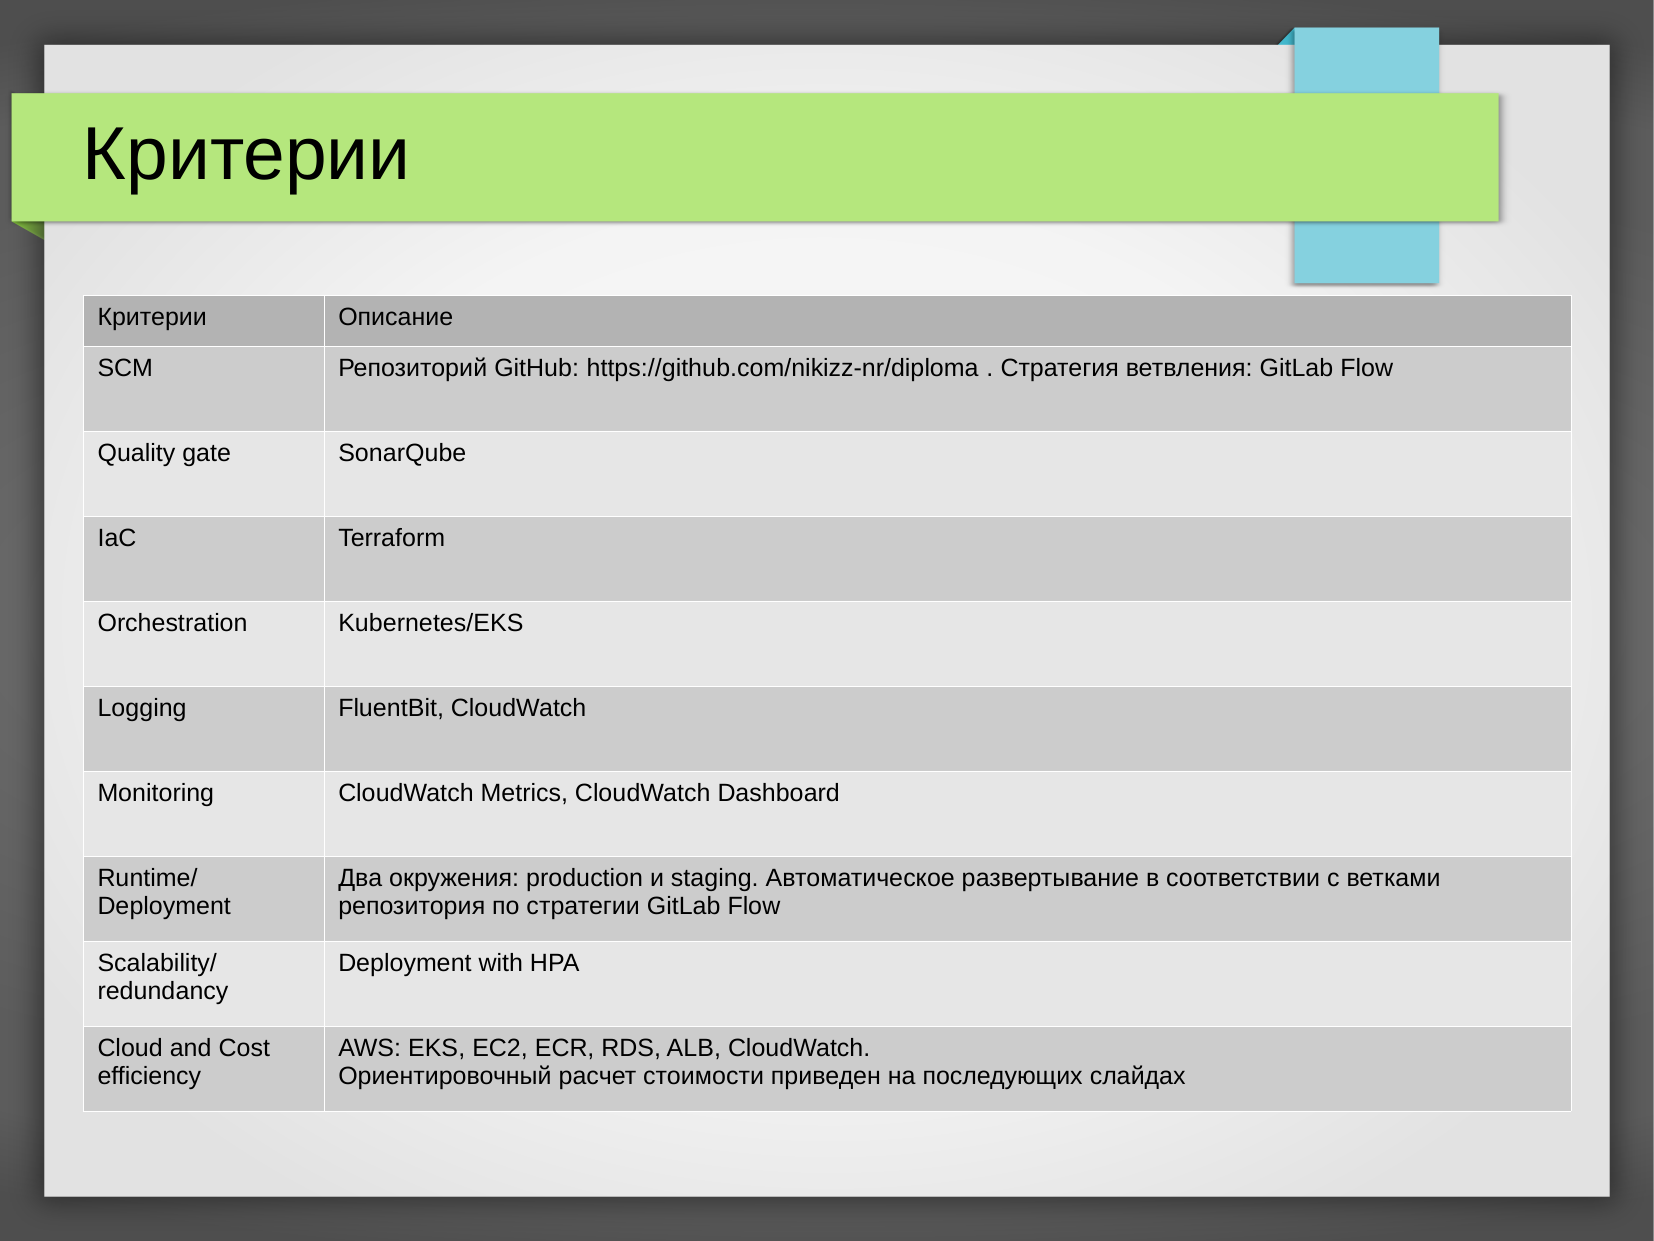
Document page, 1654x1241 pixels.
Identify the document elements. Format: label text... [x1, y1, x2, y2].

table_cell Terraform [325, 517, 1571, 601]
table_cell Deployment with HPA [325, 942, 1571, 1026]
table_cell Orchestration [84, 602, 324, 686]
table_cell SonarQube [325, 432, 1571, 516]
table_header Описание [325, 296, 1571, 346]
table_cell Scalability/redundancy [84, 942, 324, 1026]
table_cell CloudWatch Metrics, CloudWatch Dashboard [325, 772, 1571, 856]
table_cell Monitoring [84, 772, 324, 856]
table_cell Logging [84, 687, 324, 771]
table_cell Cloud and Cost efficiency [84, 1027, 324, 1111]
table_cell IaC [84, 517, 324, 601]
title Критерии [82, 94, 1264, 213]
table_cell Два окружения: production и staging. Автоматическое развертывание в соответствии с ветками репозитория по стратегии GitLab Flow [325, 857, 1571, 941]
table_cell SCM [84, 347, 324, 431]
table_cell Kubernetes/EKS [325, 602, 1571, 686]
table_cell Репозиторий GitHub: https://github.com/nikizz-nr/diploma . Стратегия ветвления: GitLab Flow [325, 347, 1571, 431]
table_cell Quality gate [84, 432, 324, 516]
table_cell FluentBit, CloudWatch [325, 687, 1571, 771]
table_cell Runtime/Deployment [84, 857, 324, 941]
picture [0, 0, 1654, 1241]
table_cell AWS: EKS, EC2, ECR, RDS, ALB, CloudWatch. Ориентировочный расчет стоимости приведен на последующих слайдах [325, 1027, 1571, 1111]
table_header Критерии [84, 296, 324, 346]
